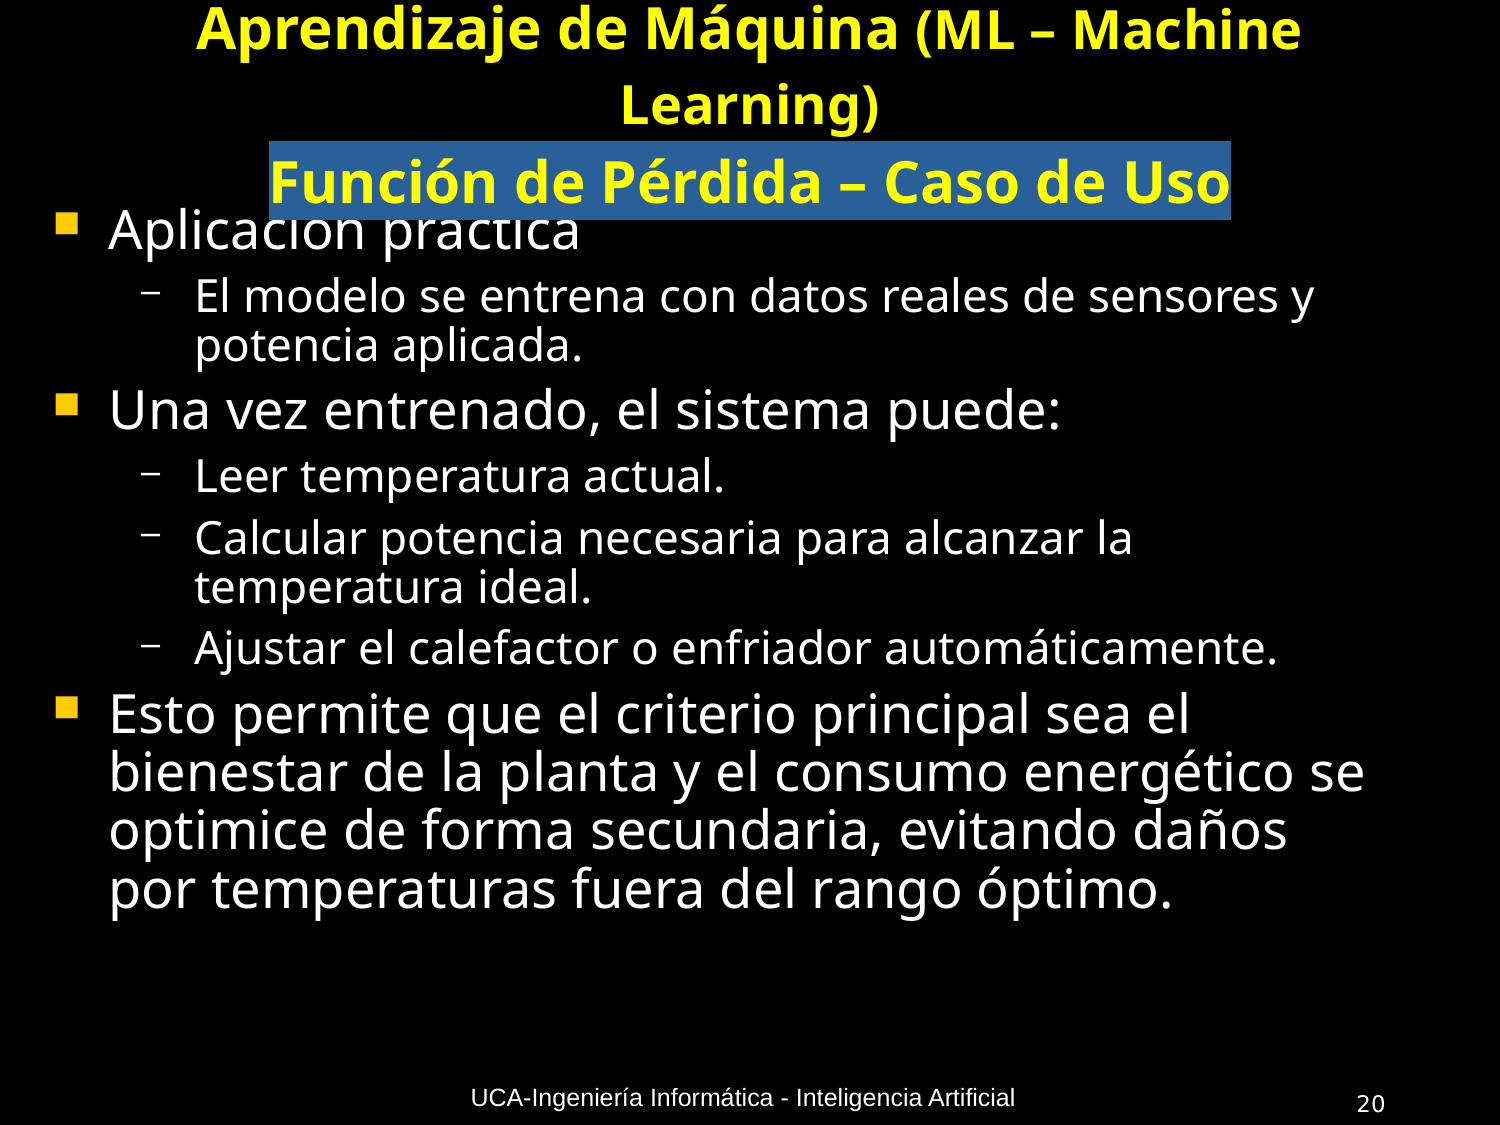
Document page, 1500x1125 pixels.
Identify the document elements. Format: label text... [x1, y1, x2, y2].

title Aprendizaje de Máquina (ML – Machine Learning) Función de Pérdida – Caso de Uso [75, 16, 1425, 192]
text_box Aplicación práctica El modelo se entrena con datos reales de sensores y potencia aplicada. Una vez entrenado, el sistema puede: Leer temperatura actual. Calcular potencia necesaria para alcanzar la temperatura ideal. Ajustar el calefactor o enfriador automáticamente. Esto permite que el criterio principal sea el bienestar de la planta y el consumo energético se optimice de forma secundaria, evitando daños por temperaturas fuera del rango óptimo. [37, 195, 1388, 1013]
